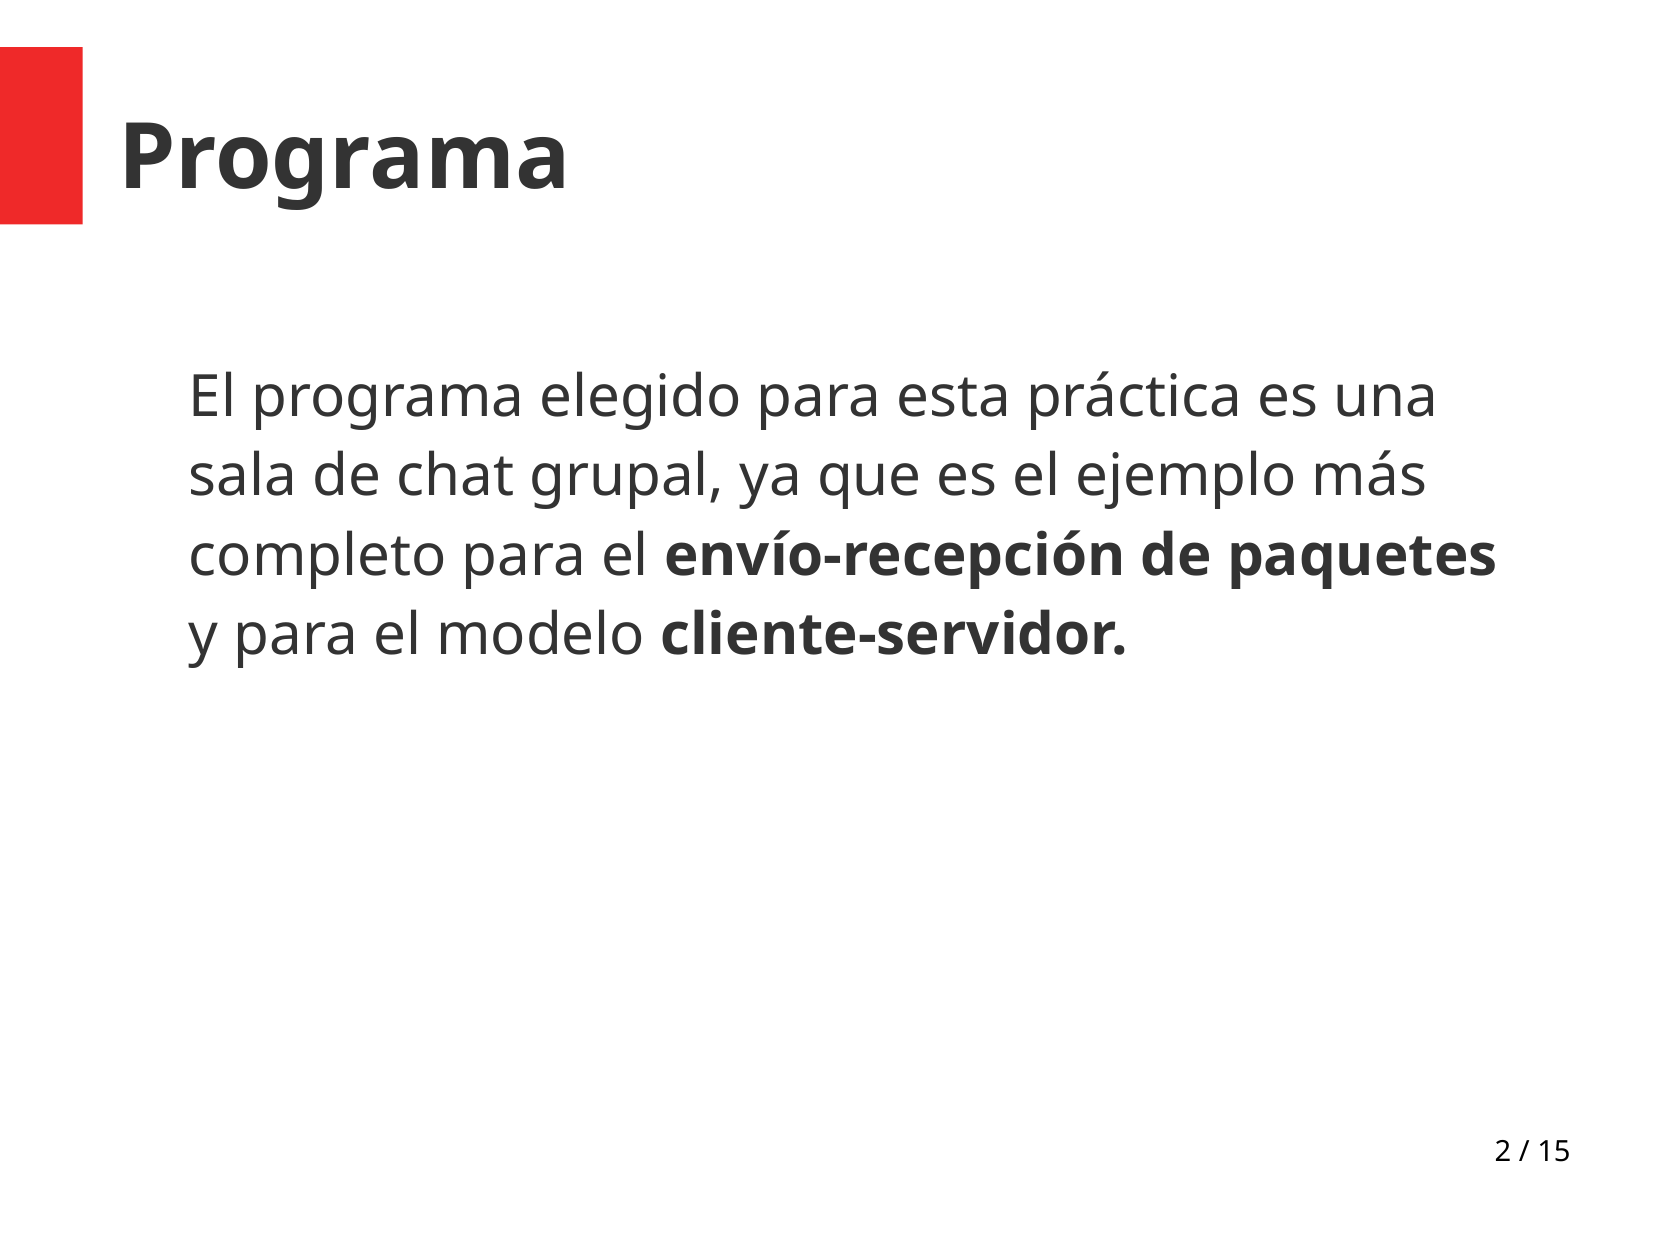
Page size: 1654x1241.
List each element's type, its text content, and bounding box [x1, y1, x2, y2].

title Programa [118, 49, 1571, 257]
list El programa elegido para esta práctica es una sala de chat grupal, ya que es el ejemplo más completo para el envío-recepción de paquetes y para el modelo cliente-servidor. [118, 354, 1536, 1074]
